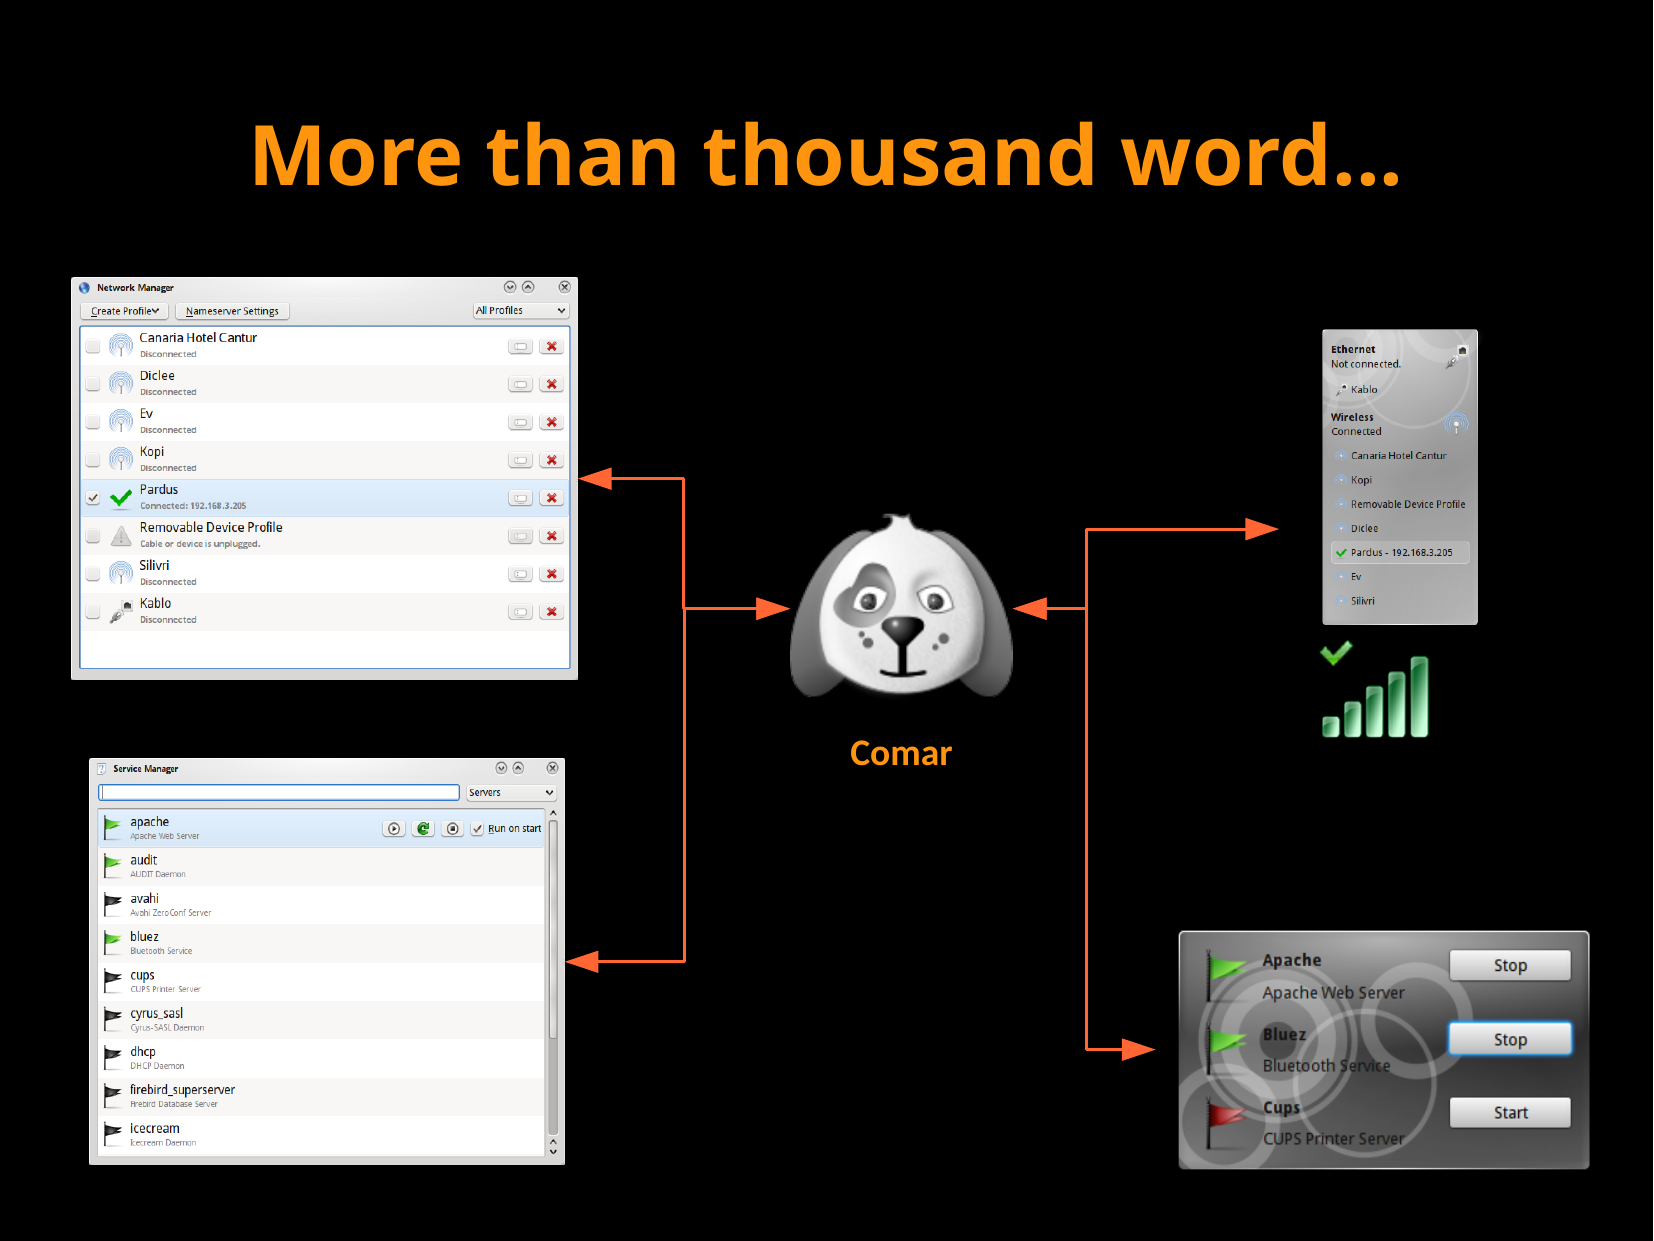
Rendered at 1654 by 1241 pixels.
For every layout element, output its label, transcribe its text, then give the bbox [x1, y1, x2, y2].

picture [1155, 910, 1611, 1189]
picture [71, 277, 578, 680]
title More than thousand word... [82, 56, 1571, 250]
picture [89, 758, 565, 1165]
picture [790, 495, 1013, 722]
picture [1279, 305, 1499, 754]
